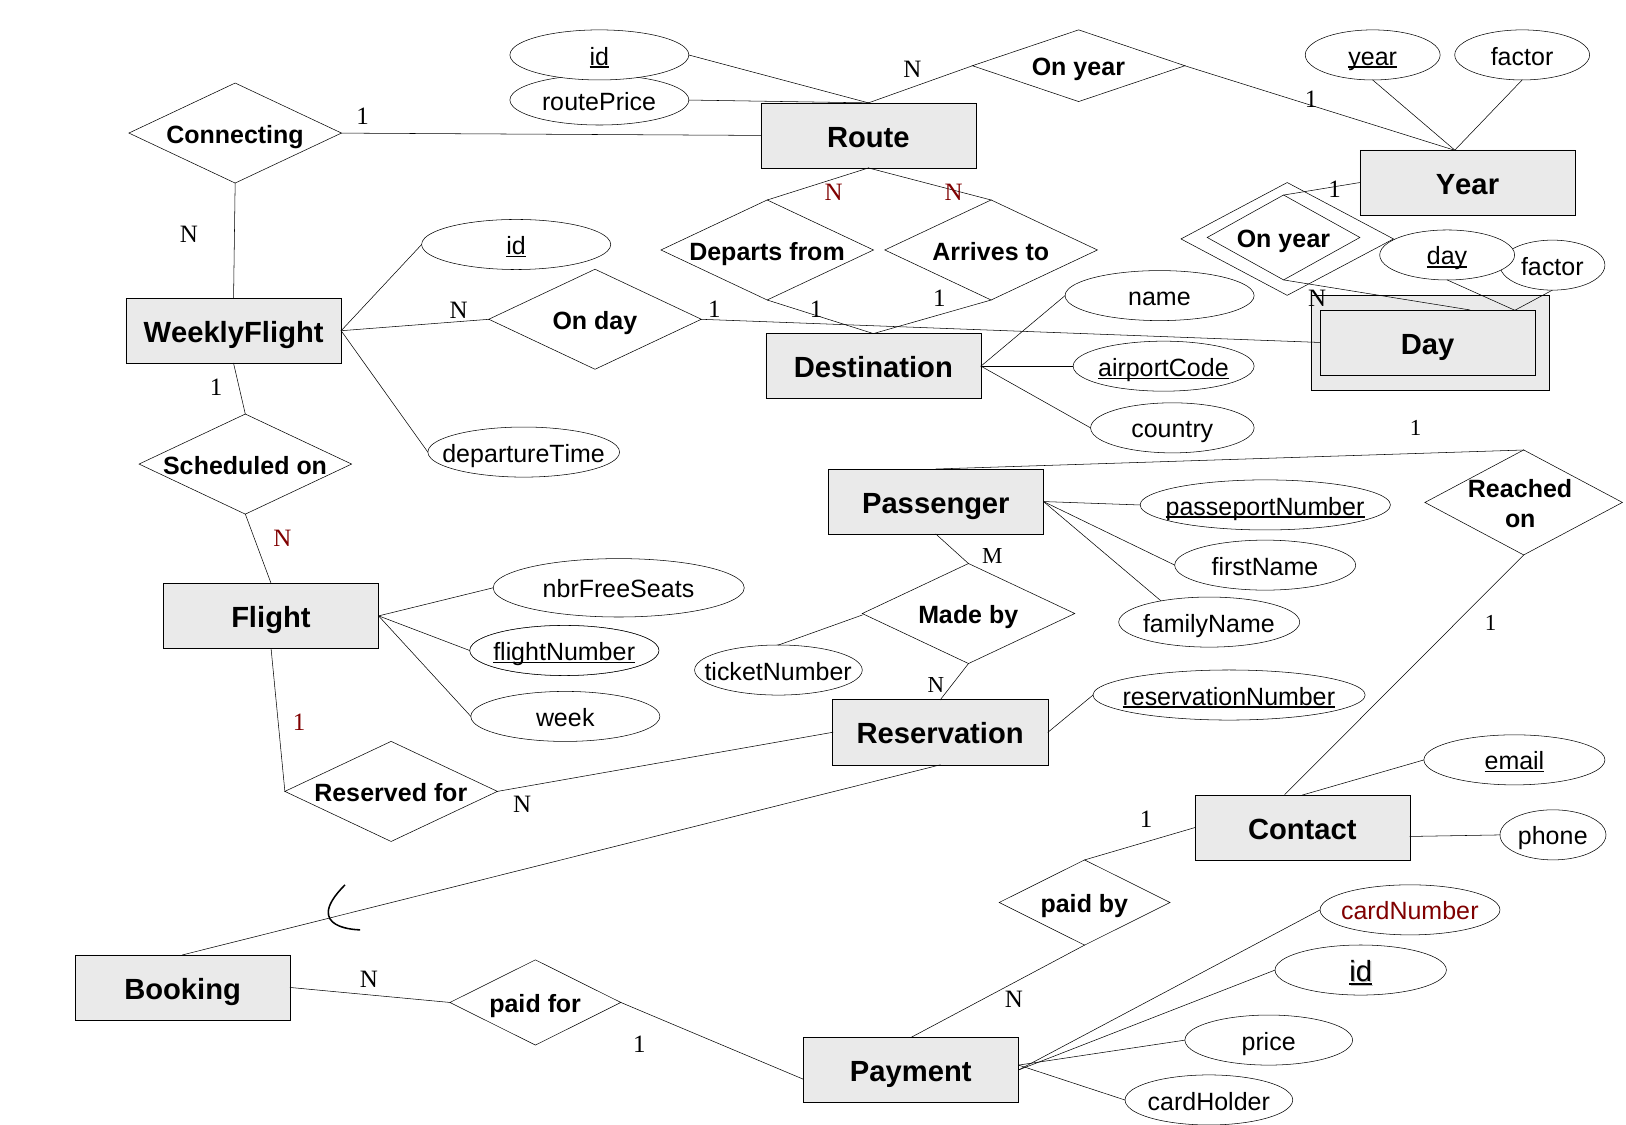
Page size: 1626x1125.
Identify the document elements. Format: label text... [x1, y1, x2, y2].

text_box reservationNumber [1093, 669, 1366, 721]
text_box Year [1359, 149, 1576, 216]
text_box Payment [803, 1037, 1019, 1103]
text_box 1 [195, 363, 252, 409]
text_box N [1293, 274, 1351, 320]
text_box On day [492, 269, 701, 370]
text_box N [498, 780, 555, 826]
text_box id [421, 219, 611, 270]
text_box firstName [1174, 540, 1356, 591]
text_box 1 [918, 274, 976, 320]
text_box Day [1320, 309, 1536, 376]
text_box familyName [1118, 597, 1300, 648]
text_box passeportNumber [1140, 479, 1391, 530]
text_box price [1184, 1015, 1353, 1066]
text_box N [345, 954, 402, 1000]
text_box 1 [1157, 832, 1182, 840]
text_box Reservation [832, 699, 1048, 765]
text_box day [1379, 229, 1515, 280]
text_box routePrice [509, 77, 689, 126]
text_box name [1065, 270, 1255, 321]
text_box 1 [795, 284, 852, 330]
text_box phone [1500, 809, 1607, 860]
text_box 1 [618, 1020, 676, 1065]
text_box Connecting [128, 83, 341, 183]
text_box ticketNumber [694, 645, 863, 696]
text_box N [809, 167, 867, 213]
text_box [1484, 295, 1540, 309]
text_box 1 [1124, 795, 1182, 840]
text_box Reached on [1424, 450, 1623, 555]
text_box factor [1454, 29, 1590, 80]
text_box country [1090, 402, 1255, 453]
text_box N [912, 662, 959, 733]
text_box nbrFreeSeats [493, 558, 745, 618]
text_box [1386, 295, 1509, 309]
text_box Destination [765, 333, 981, 399]
text_box N [258, 514, 316, 559]
text_box cardHolder [1125, 1074, 1293, 1125]
text_box N [434, 285, 492, 331]
text_box Route [760, 102, 977, 169]
text_box email [1424, 734, 1605, 785]
text_box Arrives to [884, 200, 1098, 300]
text_box 1 [278, 698, 335, 743]
text_box paid by [999, 860, 1171, 945]
text_box M [967, 532, 1018, 576]
text_box [1351, 295, 1456, 309]
text_box 1 [1313, 165, 1371, 210]
text_box N [990, 975, 1047, 1020]
text_box Reserved for [286, 741, 497, 842]
text_box id [509, 29, 689, 80]
text_box airportCode [1073, 341, 1255, 392]
text_box 1 [341, 92, 399, 138]
text_box On year [973, 29, 1184, 102]
text_box factor [1501, 240, 1605, 291]
text_box cardNumber [1320, 884, 1501, 935]
text_box N [888, 45, 946, 90]
text_box N [165, 210, 222, 255]
text_box flightNumber [469, 625, 659, 676]
text_box 1 [693, 284, 751, 320]
text_box 1 [1290, 100, 1347, 120]
text_box 1 [1290, 75, 1347, 115]
text_box [1310, 295, 1550, 391]
text_box [1310, 320, 1320, 342]
text_box Passenger [828, 469, 1044, 535]
text_box Made by [862, 564, 1075, 664]
text_box N [929, 167, 987, 213]
text_box 1 [1395, 404, 1437, 448]
text_box year [1305, 29, 1441, 80]
text_box paid for [450, 959, 620, 1046]
text_box Scheduled on [139, 414, 352, 514]
text_box Booking [75, 954, 291, 1021]
text_box id [1275, 945, 1447, 996]
text_box week [470, 691, 660, 742]
text_box departureTime [428, 427, 620, 478]
text_box 1 [1313, 198, 1336, 210]
text_box 1 [1470, 600, 1512, 643]
text_box Flight [163, 583, 379, 649]
text_box WeeklyFlight [125, 298, 342, 364]
text_box Departs from [660, 200, 874, 300]
text_box Contact [1194, 795, 1410, 861]
text_box On year [1207, 195, 1360, 280]
text_box 1 [693, 320, 751, 330]
text_box N [1293, 274, 1324, 291]
